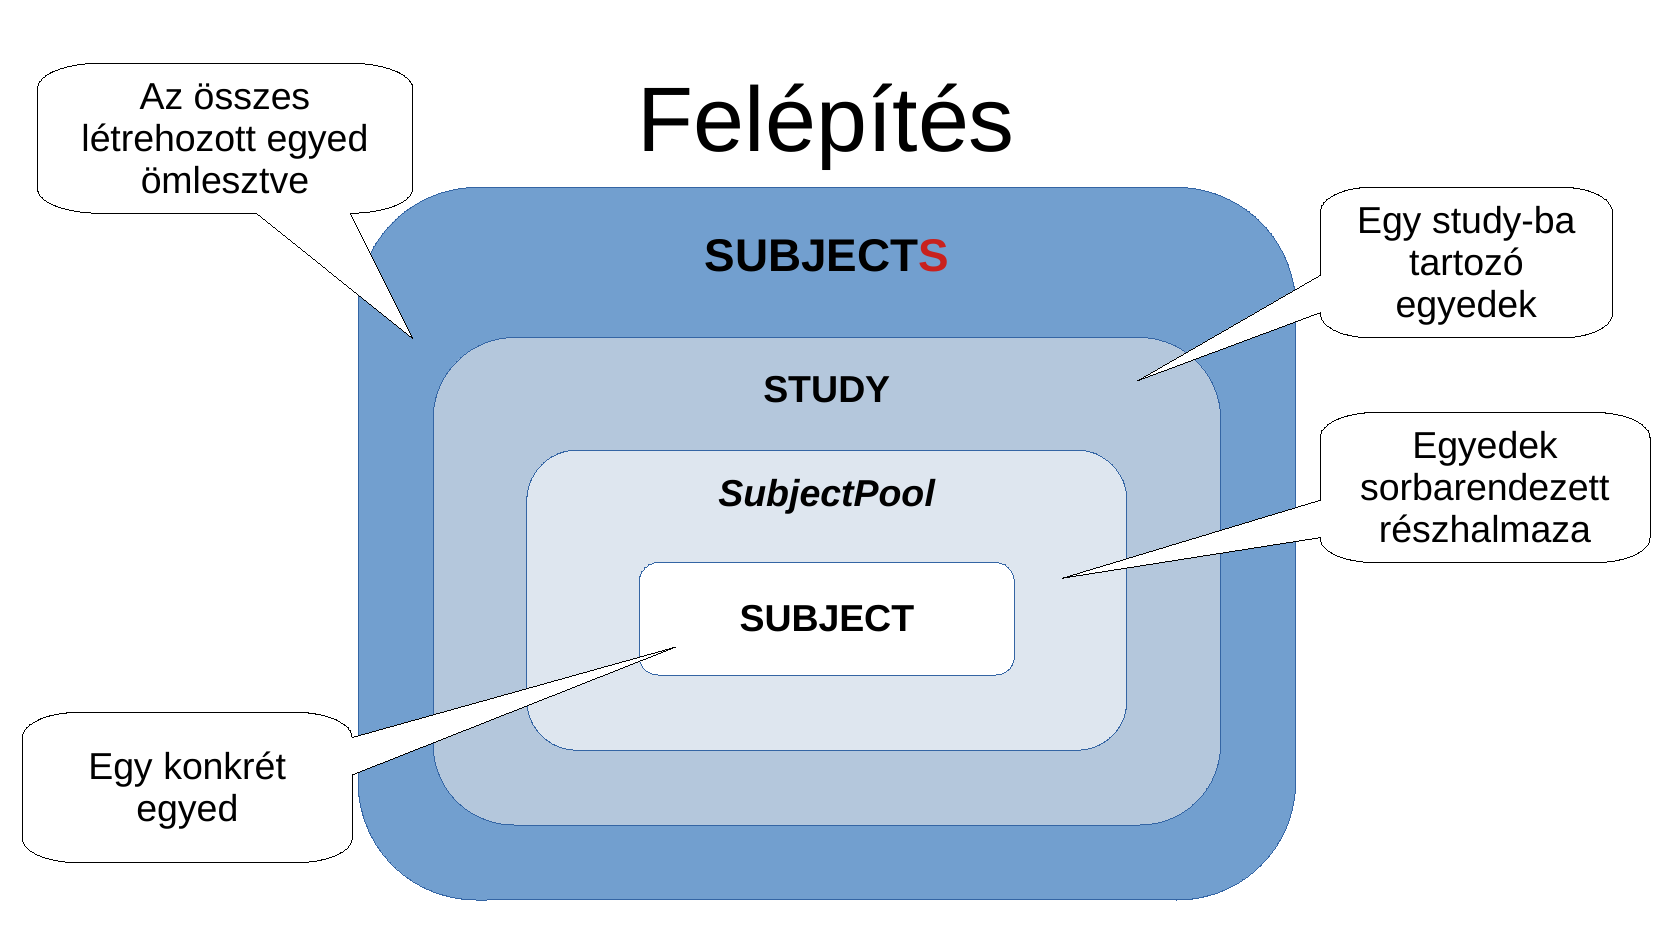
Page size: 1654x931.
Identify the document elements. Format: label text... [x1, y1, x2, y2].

text_box Egy konkrét egyed [22, 647, 676, 863]
text_box STUDY [433, 554, 1221, 826]
text_box SUBJECTS [1196, 322, 1296, 529]
text_box STUDY [433, 337, 1221, 714]
title Felépítés [82, 37, 1571, 193]
text_box Egyedek sorbarendezett részhalmaza [1062, 412, 1651, 579]
text_box Az összes létrehozott egyed ömlesztve [37, 63, 413, 339]
text_box SubjectPool [526, 450, 1127, 751]
text_box SUBJECTS [358, 542, 1296, 901]
text_box Egy study-ba tartozó egyedek [1137, 187, 1613, 381]
text_box SUBJECT [639, 562, 1015, 676]
text_box SUBJECTS [358, 187, 1295, 735]
